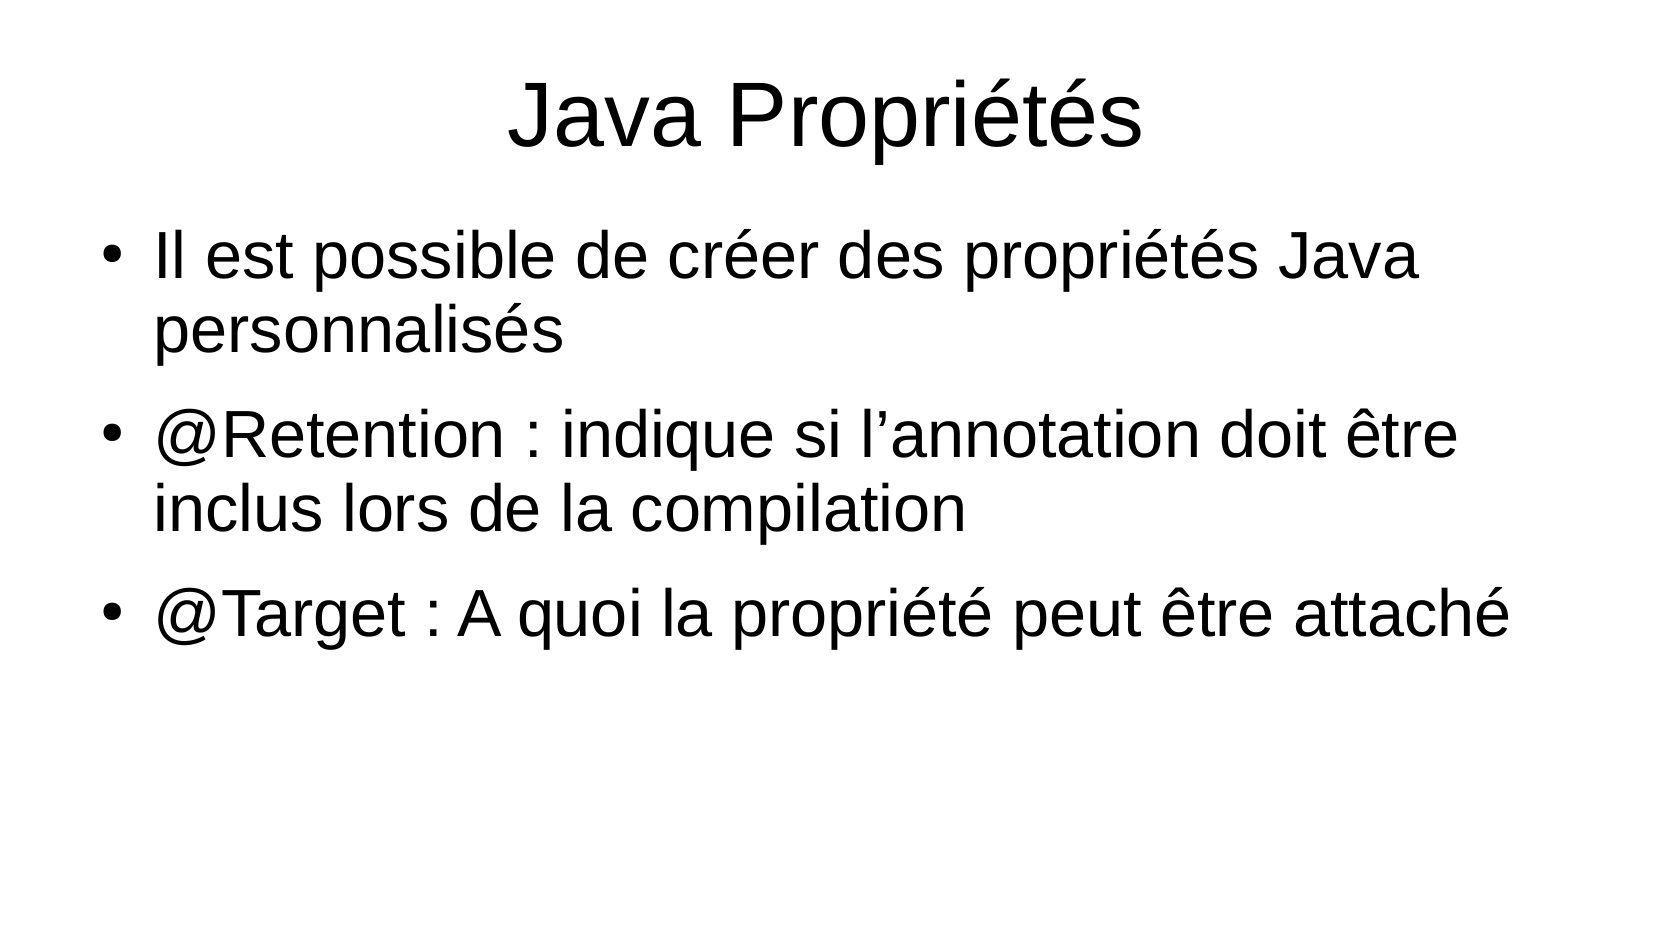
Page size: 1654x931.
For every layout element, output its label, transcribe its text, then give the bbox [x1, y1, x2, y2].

title Java Propriétés [82, 37, 1571, 193]
list Il est possible de créer des propriétés Java personnalisés @Retention : indique si l’annotation doit être inclus lors de la compilation @Target : A quoi la propriété peut être attaché [82, 217, 1571, 758]
